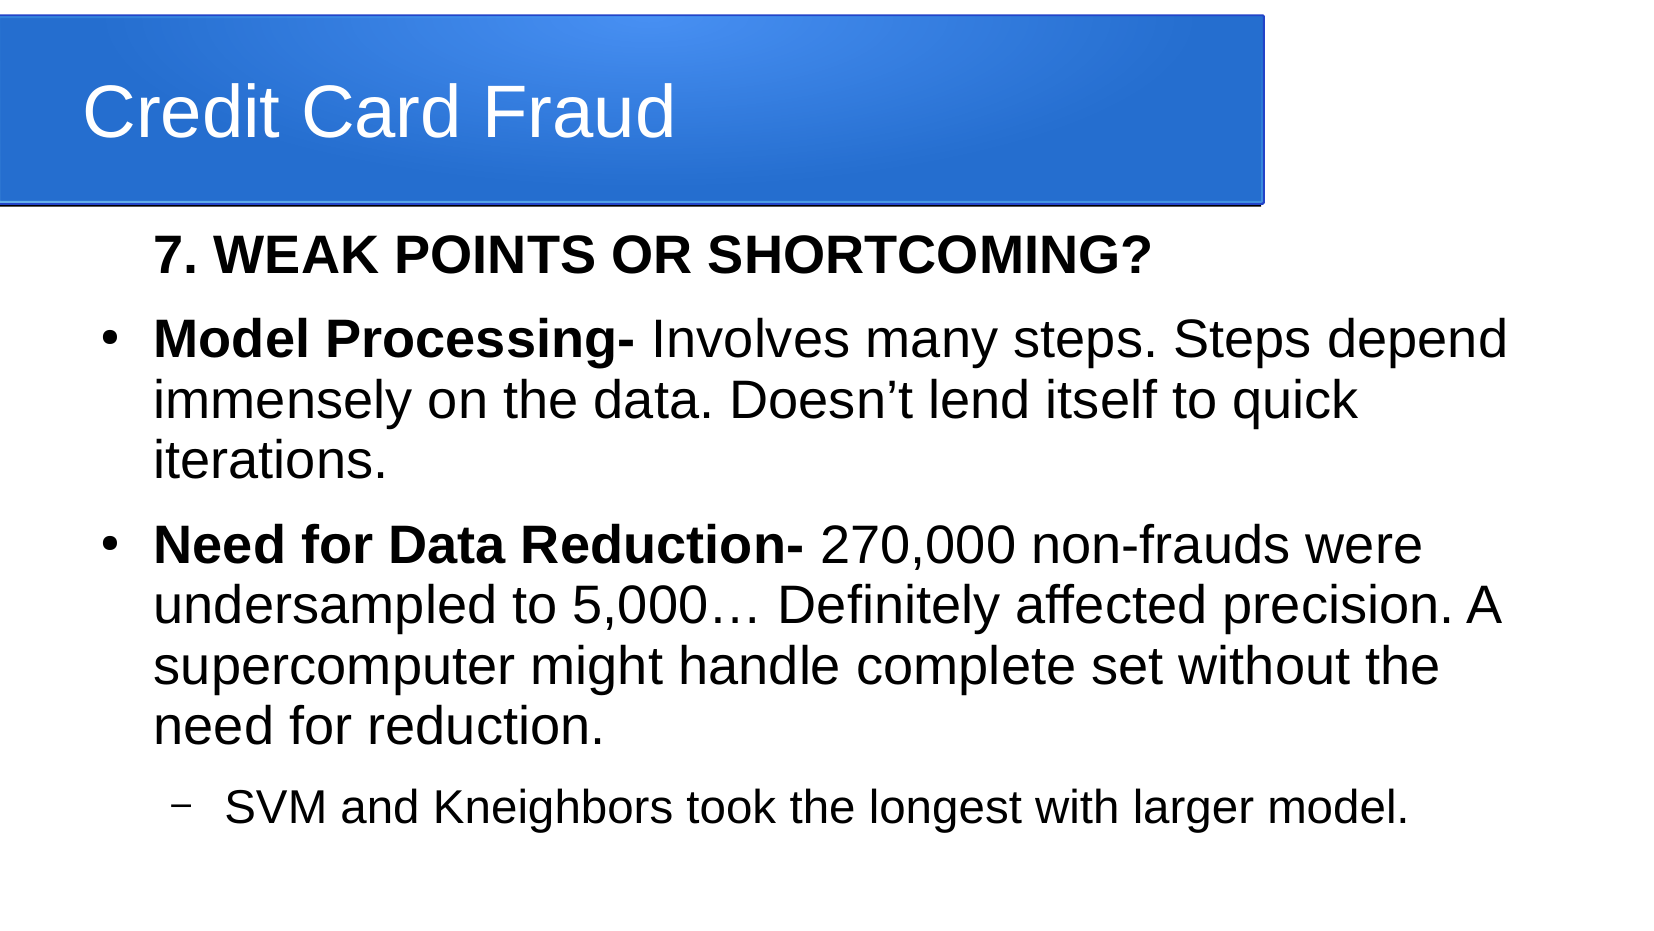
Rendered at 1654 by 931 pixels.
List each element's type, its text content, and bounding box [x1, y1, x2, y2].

title Credit Card Fraud [82, 35, 1235, 189]
list 7. WEAK POINTS OR SHORTCOMING? Model Processing- Involves many steps. Steps depend immensely on the data. Doesn’t lend itself to quick iterations. Need for Data Reduction- 270,000 non-frauds were undersampled to 5,000… Definitely affected precision. A supercomputer might handle complete set without the need for reduction. SVM and Kneighbors took the longest with larger model. [82, 224, 1571, 856]
